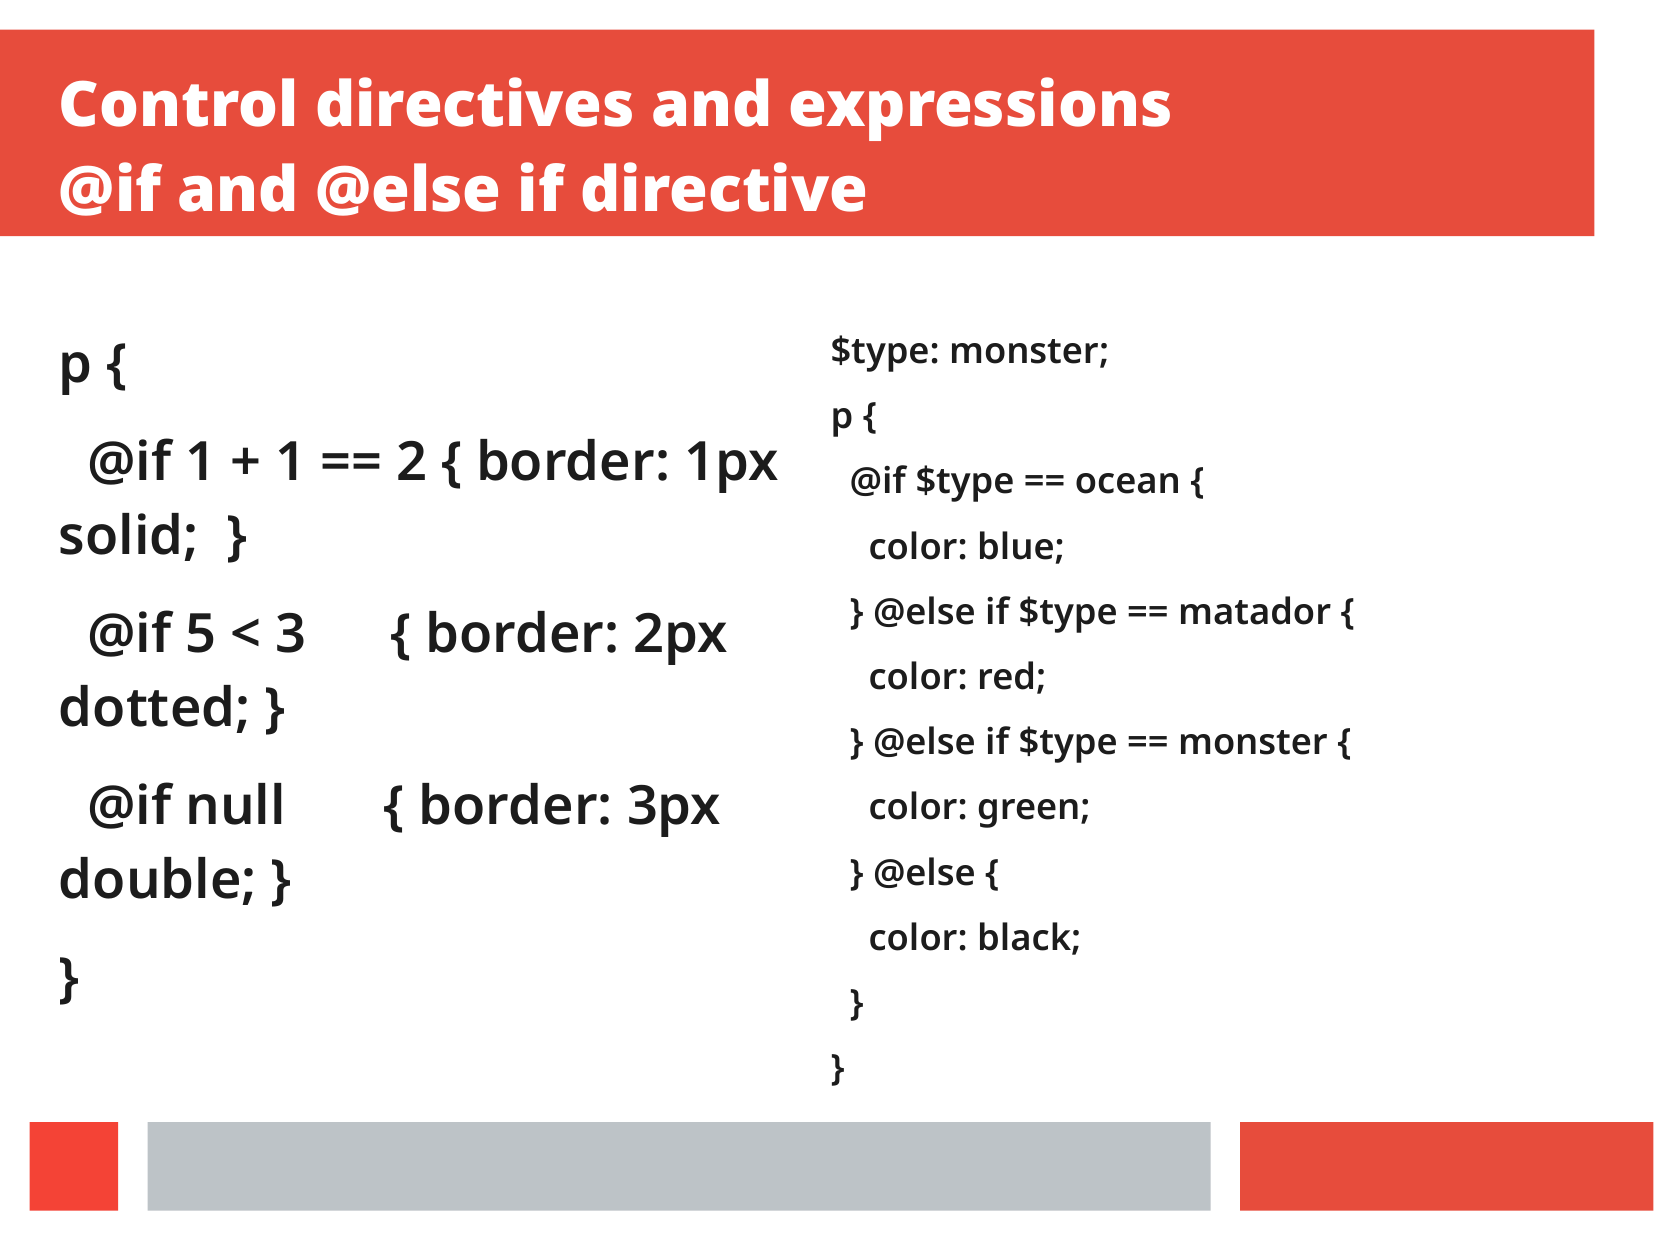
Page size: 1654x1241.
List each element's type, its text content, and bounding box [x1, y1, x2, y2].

title Control directives and expressions @if and @else if directive [59, 59, 1595, 207]
list $type: monster; p { @if $type == ocean { color: blue; } @else if $type == matador { color: red; } @else if $type == monster { color: green; } @else { color: black; } } [830, 324, 1566, 1093]
list p { @if 1 + 1 == 2 { border: 1px solid; } @if 5 < 3 { border: 2px dotted; } @if null { border: 3px double; } } [59, 324, 794, 1093]
